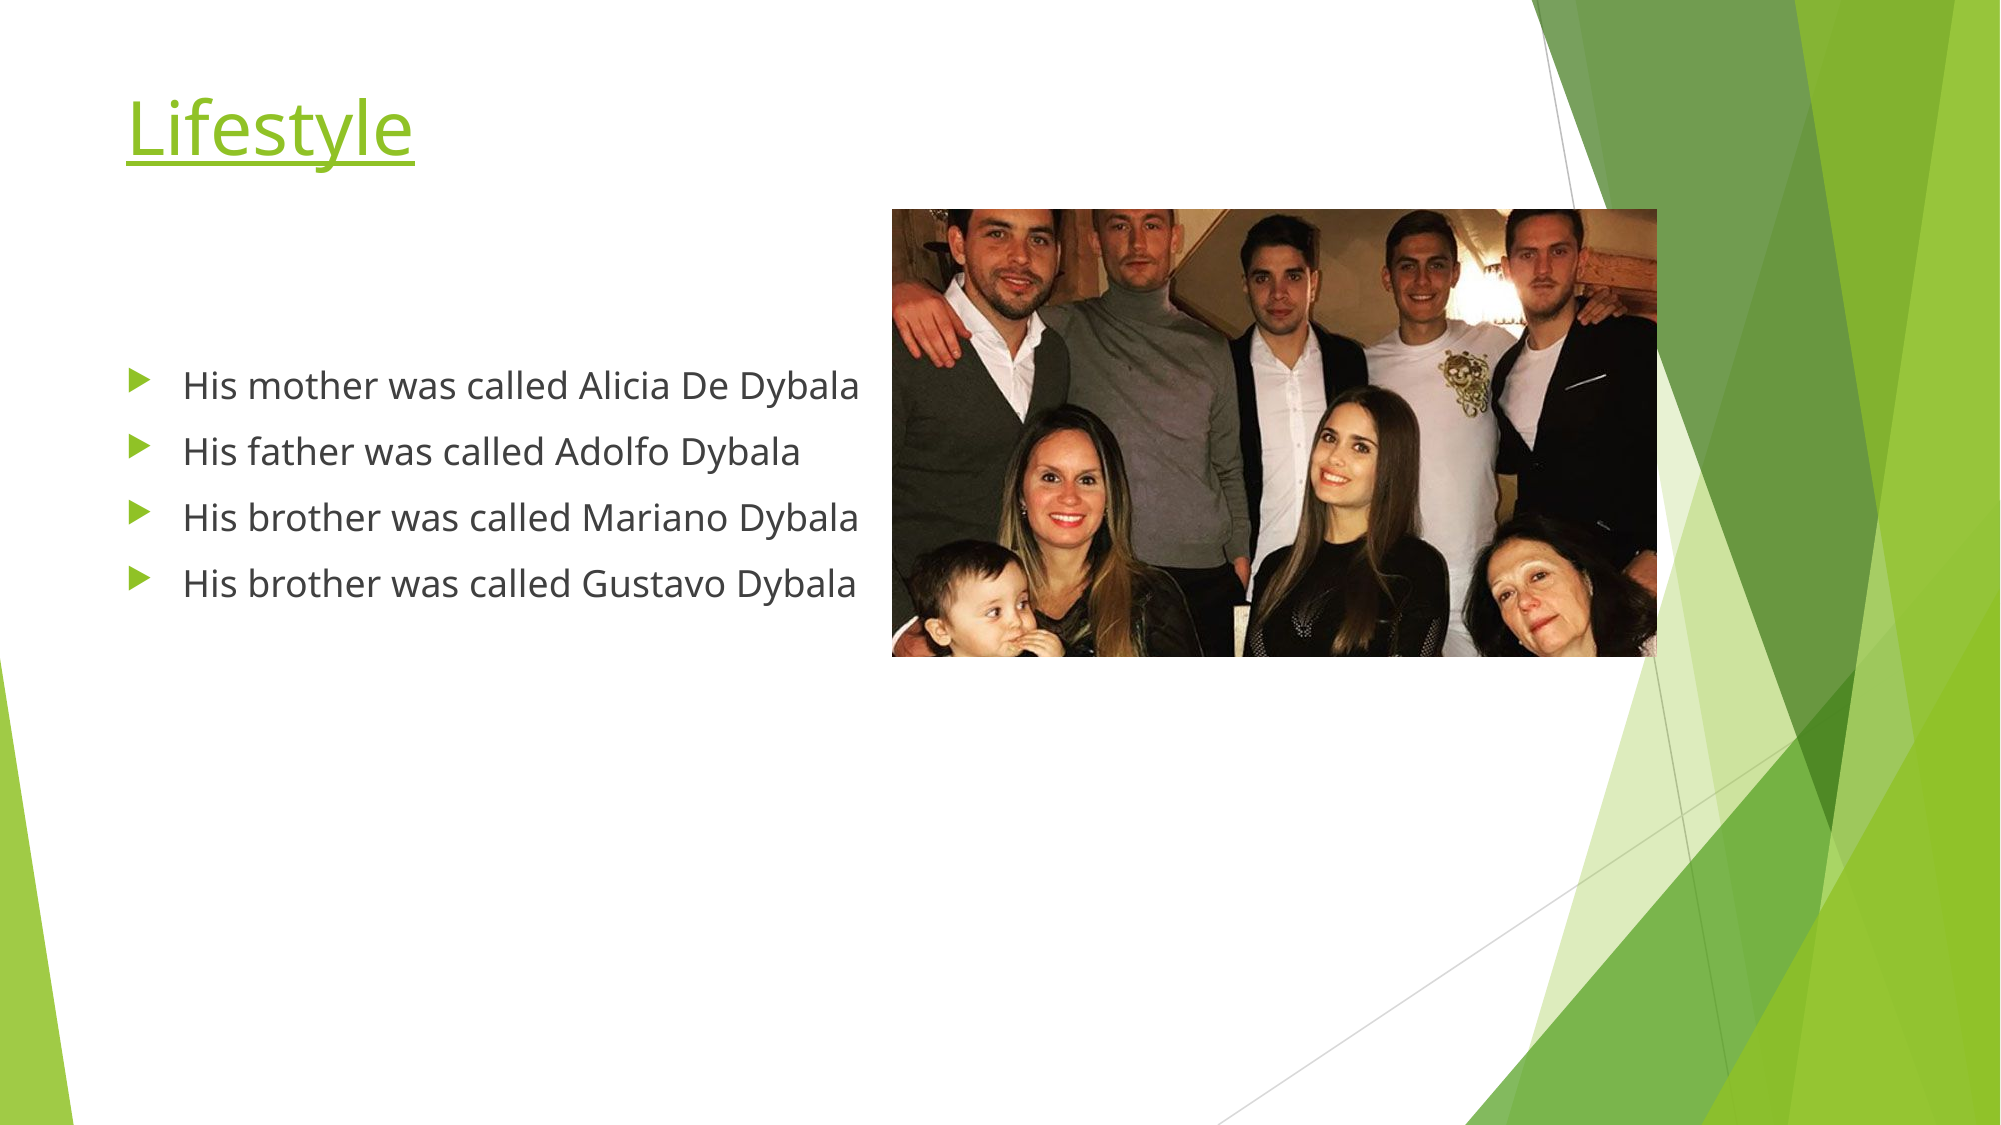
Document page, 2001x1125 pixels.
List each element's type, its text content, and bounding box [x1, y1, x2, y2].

picture [892, 209, 1657, 657]
title Lifestyle [111, 72, 1522, 290]
list His mother was called Alicia De Dybala His father was called Adolfo Dybala His brother was called Mariano Dybala His brother was called Gustavo Dybala [111, 354, 1522, 992]
